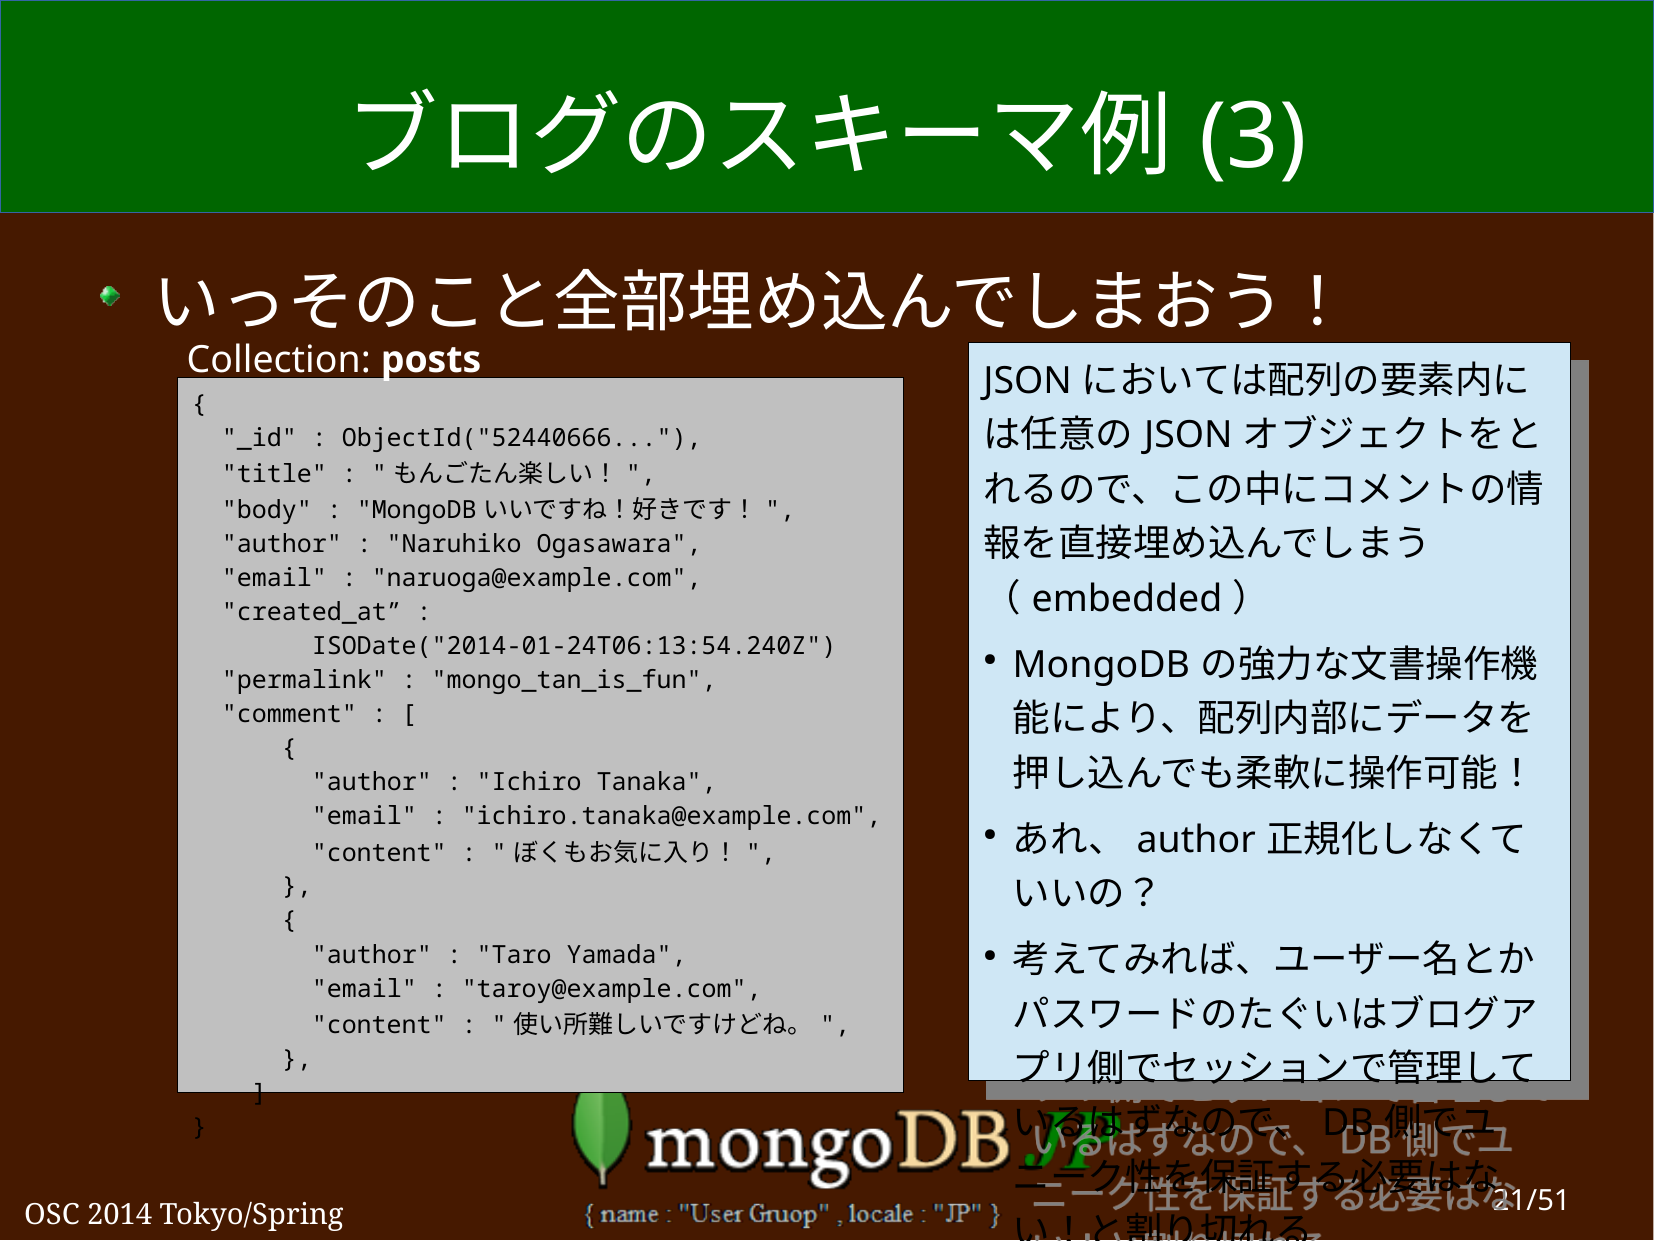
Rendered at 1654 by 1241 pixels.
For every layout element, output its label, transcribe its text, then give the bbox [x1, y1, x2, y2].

title ブログのスキーマ例(3) [82, 49, 1571, 207]
list いっそのこと全部埋め込んでしまおう！ [82, 247, 1571, 968]
text_box JSONにおいては配列の要素内には任意のJSONオブジェクトをとれるので、この中にコメントの情報を直接埋め込んでしまう（embedded） MongoDBの強力な文書操作機能により、配列内部にデータを押し込んでも柔軟に操作可能！ あれ、author正規化しなくていいの？ 考えてみれば、ユーザー名とかパスワードのたぐいはブログアプリ側でセッションで管理しているはずなので、DB側でユニーク性を保証する必要はない！と割り切れる 迷ったら埋め込み文書、がMongoDB的スキーマ設計 [968, 342, 1571, 1081]
text_box { "_id" : ObjectId("52440666..."), "title" : "もんごたん楽しい！", "body" : "MongoDBいいですね！好きです！", "author" : "Naruhiko Ogasawara", "email" : "naruoga@example.com", "created_at” : ISODate("2014-01-24T06:13:54.240Z") "permalink" : "mongo_tan_is_fun", "comment" : [ { "author" : "Ichiro Tanaka", "email" : "ichiro.tanaka@example.com", "content" : "ぼくもお気に入り！", }, { "author" : "Taro Yamada", "email" : "taroy@example.com", "content" : "使い所難しいですけどね。", }, ] } [177, 377, 904, 1093]
picture [566, 1058, 1140, 1241]
text_box Collection: posts [171, 325, 467, 388]
picture [1130, 1218, 1140, 1222]
